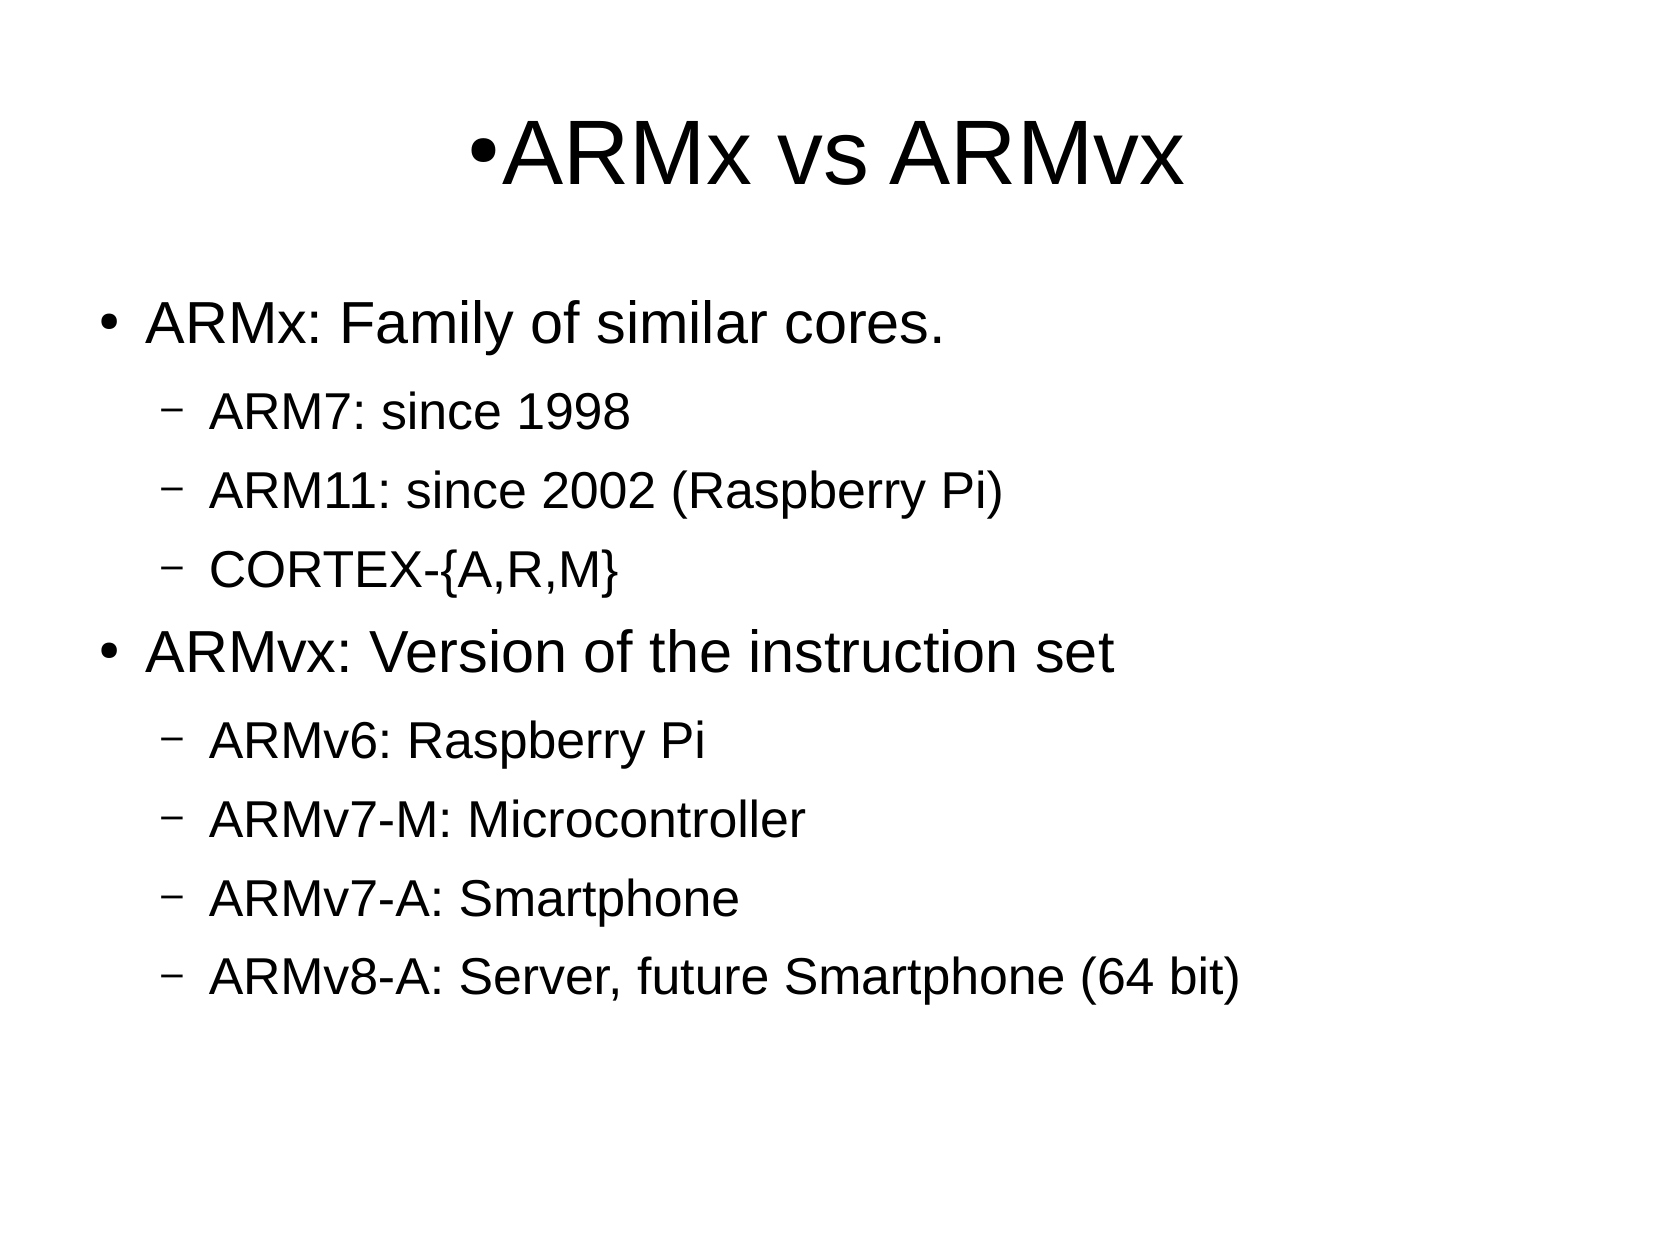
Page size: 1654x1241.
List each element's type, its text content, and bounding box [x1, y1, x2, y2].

title ARMx vs ARMvx [82, 49, 1571, 257]
list ARMx: Family of similar cores. ARM7: since 1998 ARM11: since 2002 (Raspberry Pi) CORTEX-{A,R,M} ARMvx: Version of the instruction set ARMv6: Raspberry Pi ARMv7-M: Microcontroller ARMv7-A: Smartphone ARMv8-A: Server, future Smartphone (64 bit) [82, 290, 1571, 1010]
